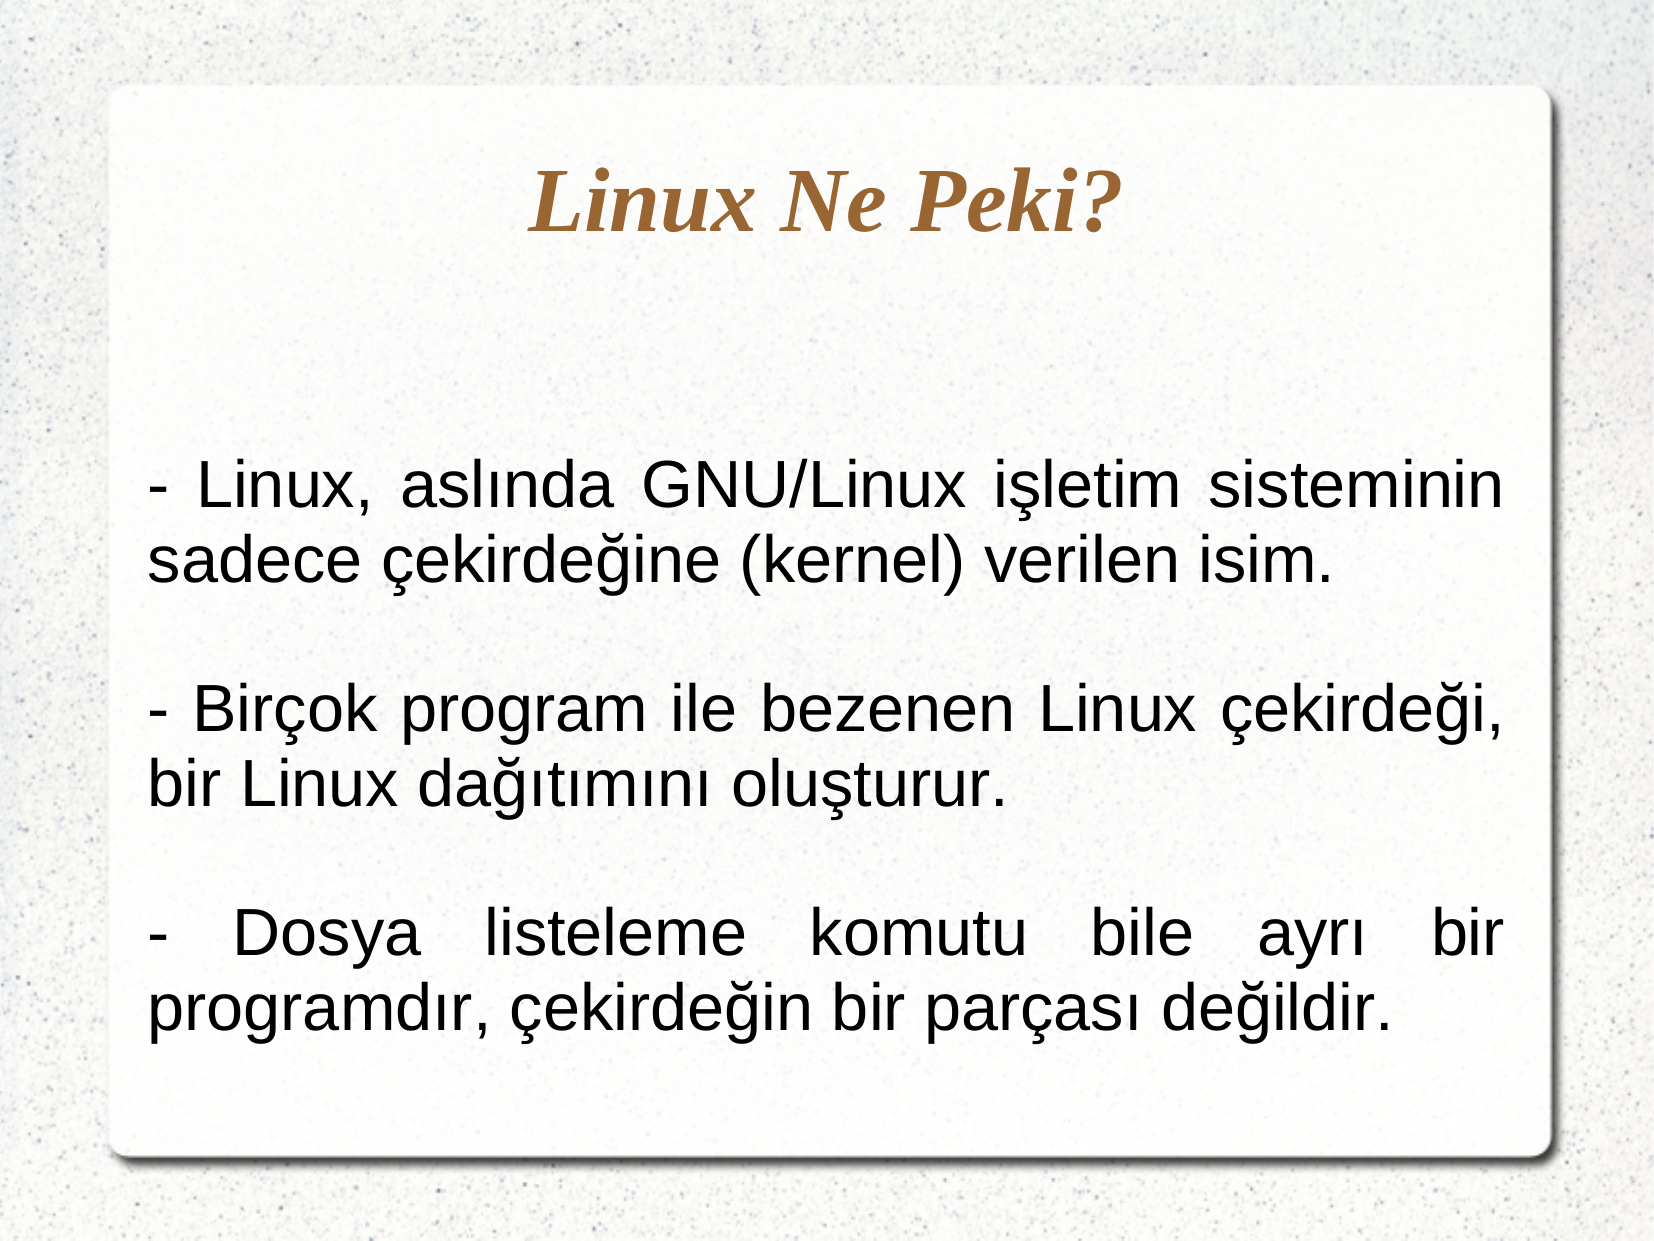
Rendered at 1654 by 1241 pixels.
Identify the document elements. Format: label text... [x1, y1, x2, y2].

picture [0, 0, 1654, 1241]
title Linux Ne Peki? [118, 96, 1536, 304]
subtitle - Linux, aslında GNU/Linux işletim sisteminin sadece çekirdeğine (kernel) verilen isim. - Birçok program ile bezenen Linux çekirdeği, bir Linux dağıtımını oluşturur. - Dosya listeleme komutu bile ayrı bir programdır, çekirdeğin bir parçası değildir. [147, 336, 1506, 1156]
